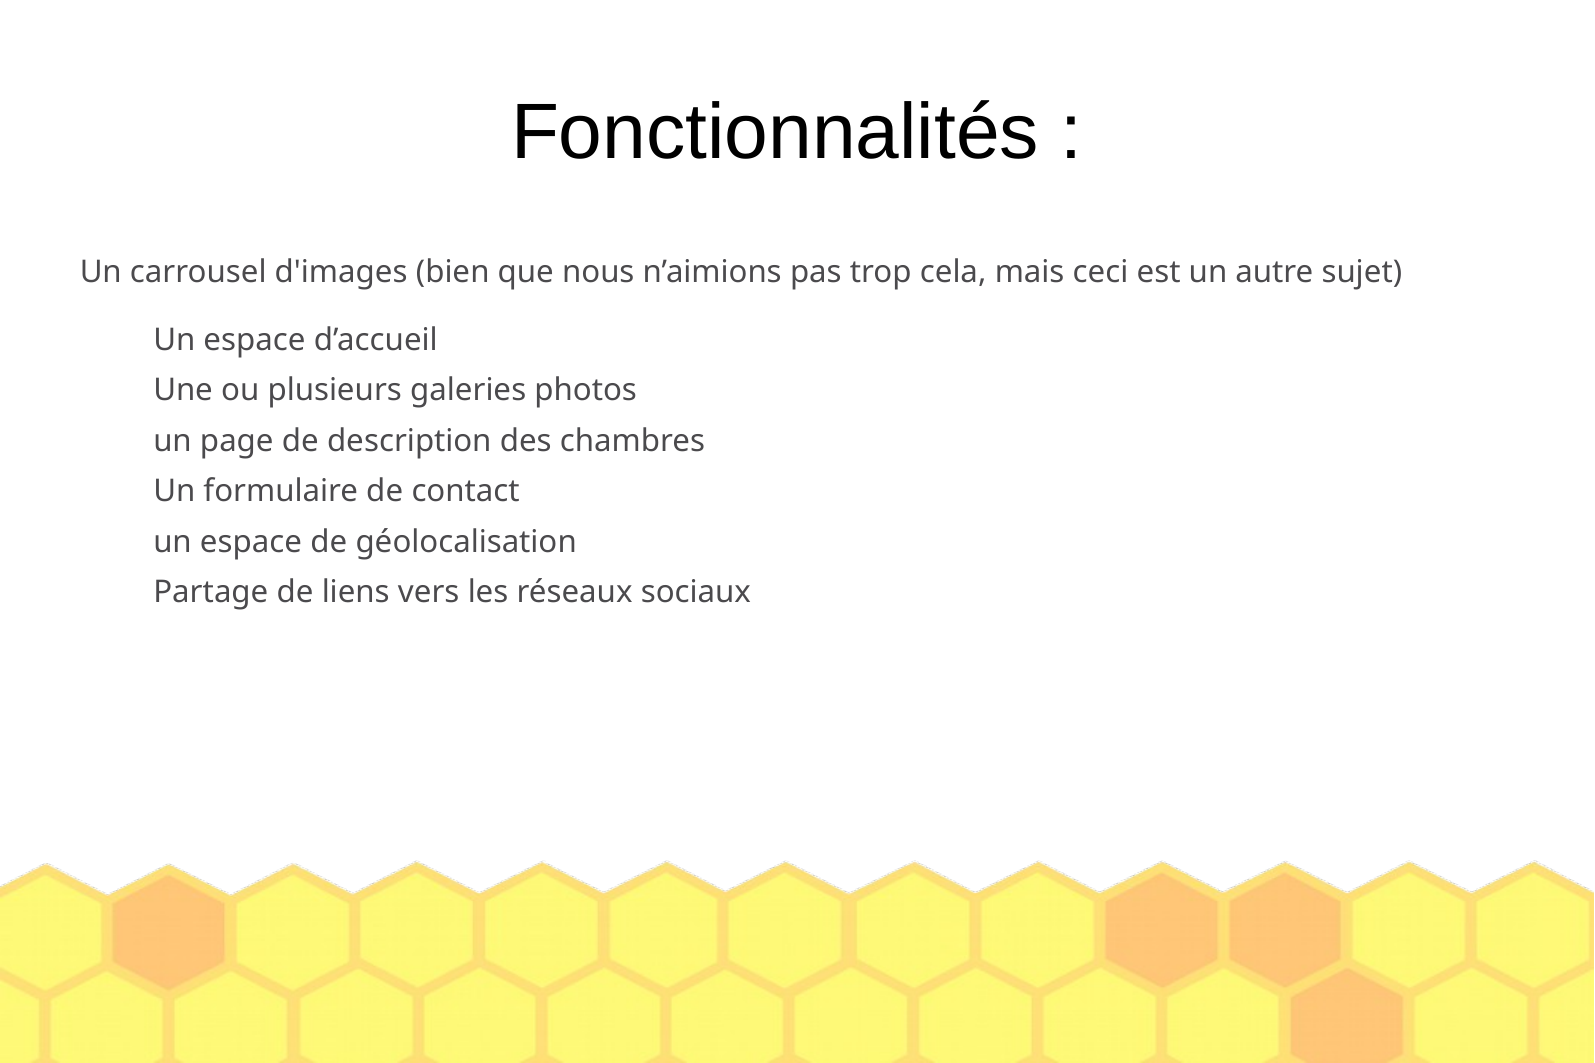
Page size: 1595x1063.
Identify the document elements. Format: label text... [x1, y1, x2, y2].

list Un carrousel d'images (bien que nous n’aimions pas trop cela, mais ceci est un autre sujet) Un espace d’accueil Une ou plusieurs galeries photos un page de description des chambres Un formulaire de contact un espace de géolocalisation Partage de liens vers les réseaux sociaux [79, 248, 1515, 866]
picture [0, 858, 1594, 1063]
title Fonctionnalités : [79, 42, 1515, 220]
